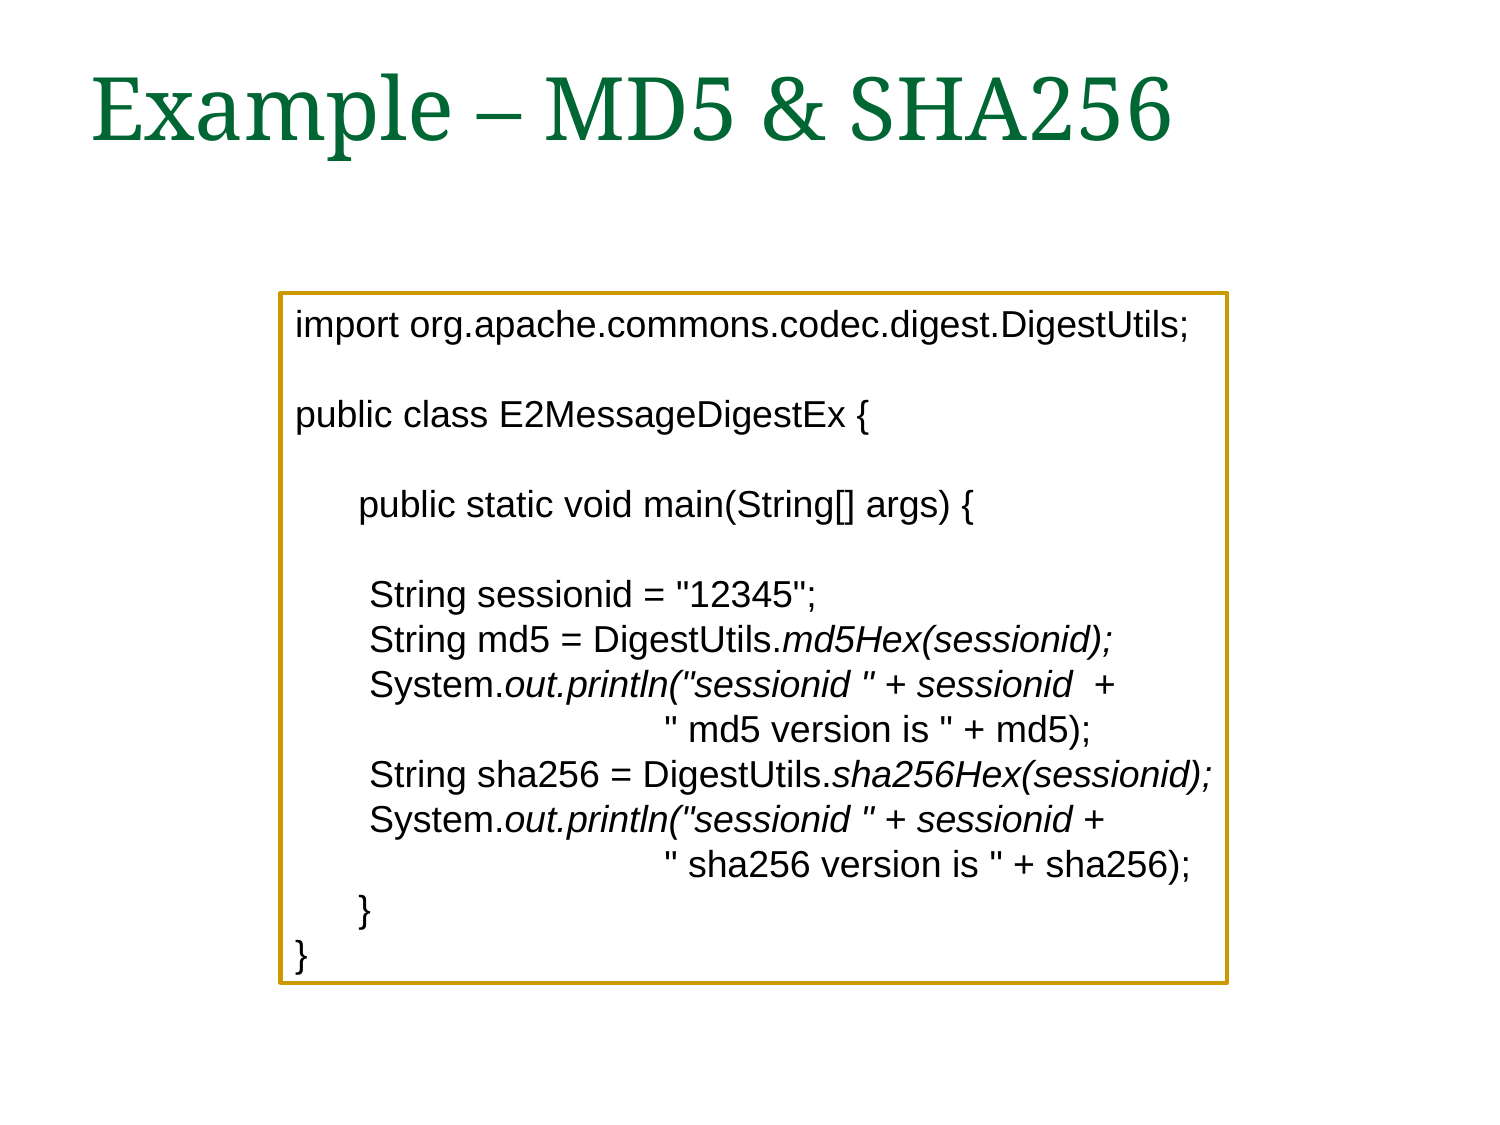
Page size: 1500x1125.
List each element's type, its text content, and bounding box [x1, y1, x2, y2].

title Example – MD5 & SHA256 [75, 45, 1425, 233]
text_box import org.apache.commons.codec.digest.DigestUtils; public class E2MessageDigestEx { public static void main(String[] args) { String sessionid = "12345"; String md5 = DigestUtils.md5Hex(sessionid); System.out.println("sessionid " + sessionid + " md5 version is " + md5); String sha256 = DigestUtils.sha256Hex(sessionid); System.out.println("sessionid " + sessionid + " sha256 version is " + sha256); } } [280, 292, 1228, 983]
